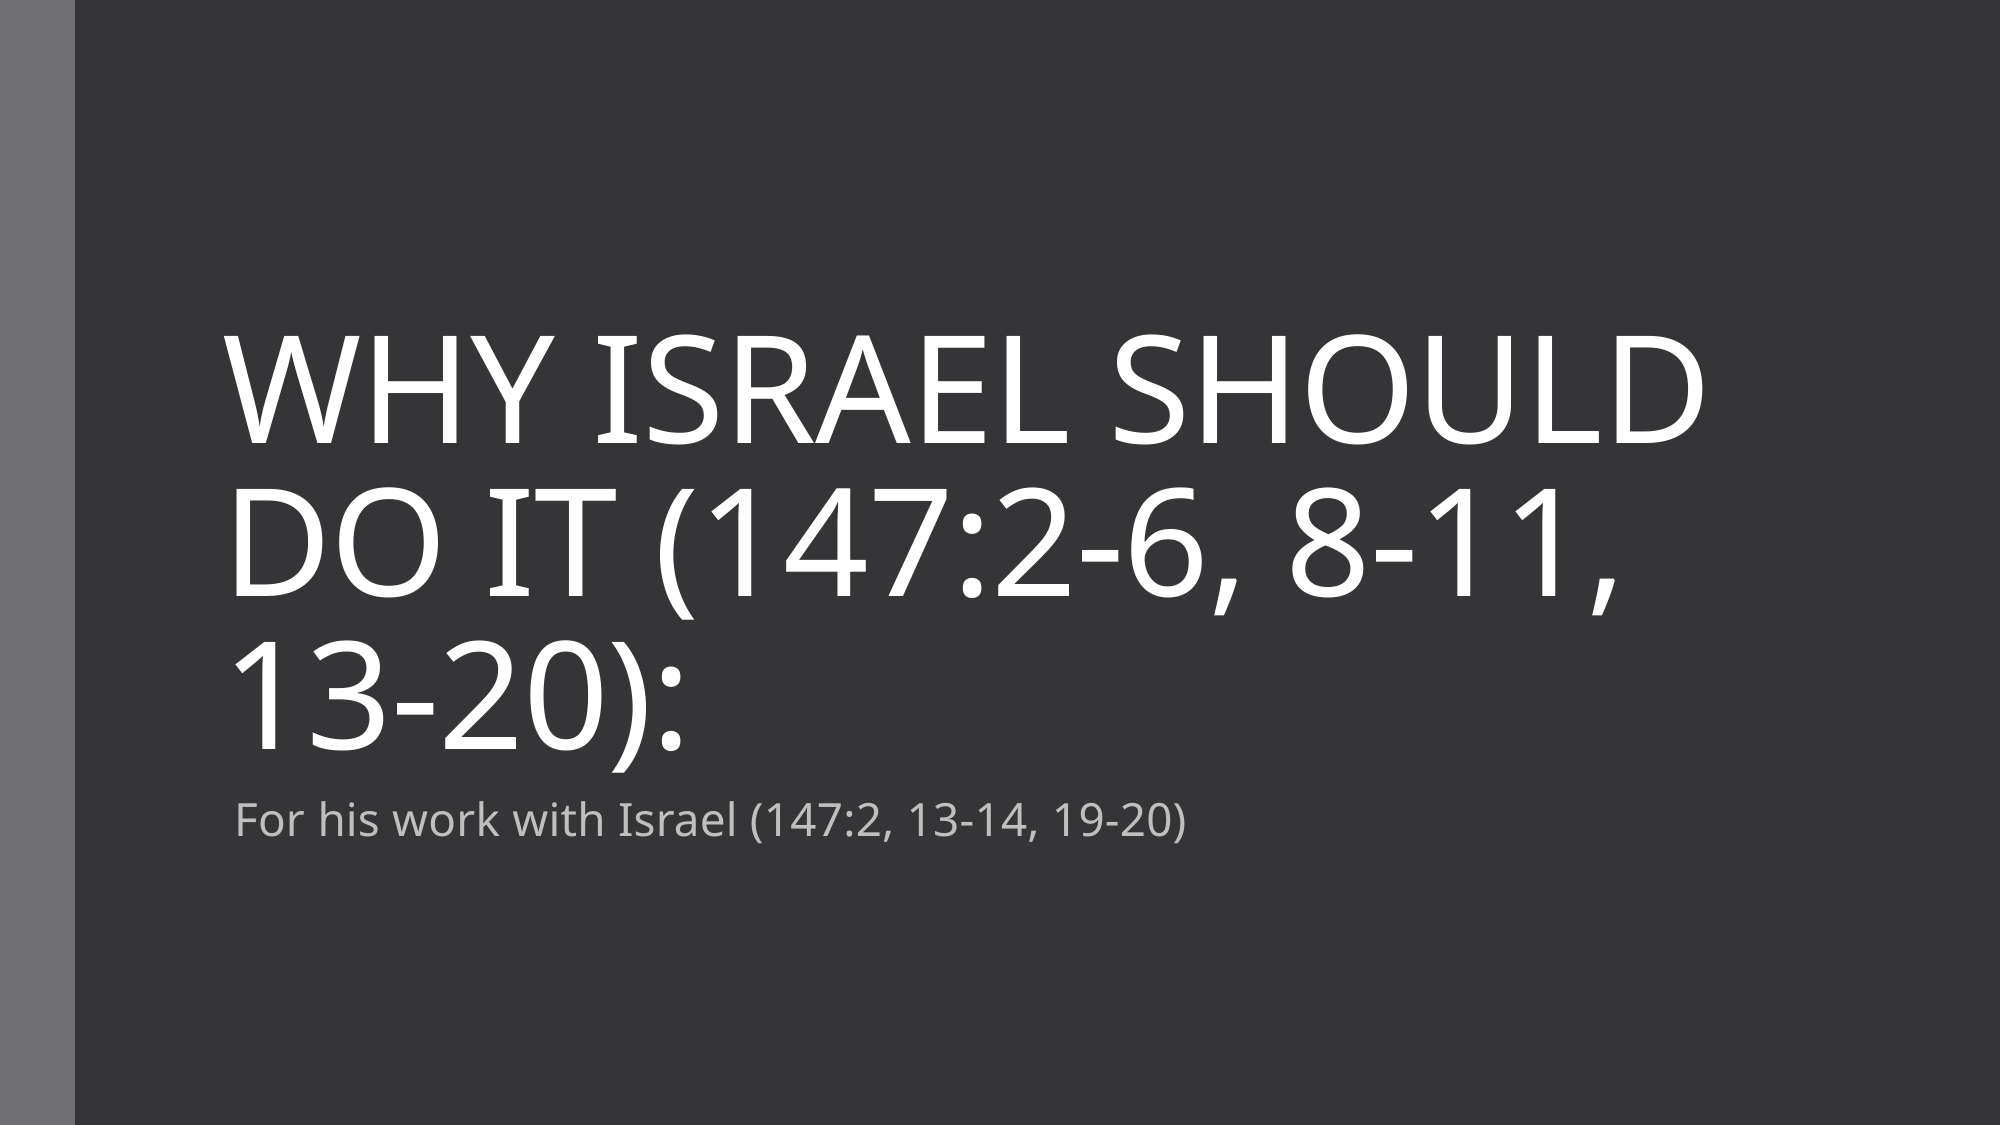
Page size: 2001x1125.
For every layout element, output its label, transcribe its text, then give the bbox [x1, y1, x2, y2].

subtitle For his work with Israel (147:2, 13-14, 19-20) [206, 787, 1752, 1066]
title WHY ISRAEL SHOULD DO IT (147:2-6, 8-11, 13-20): [206, 124, 1752, 787]
